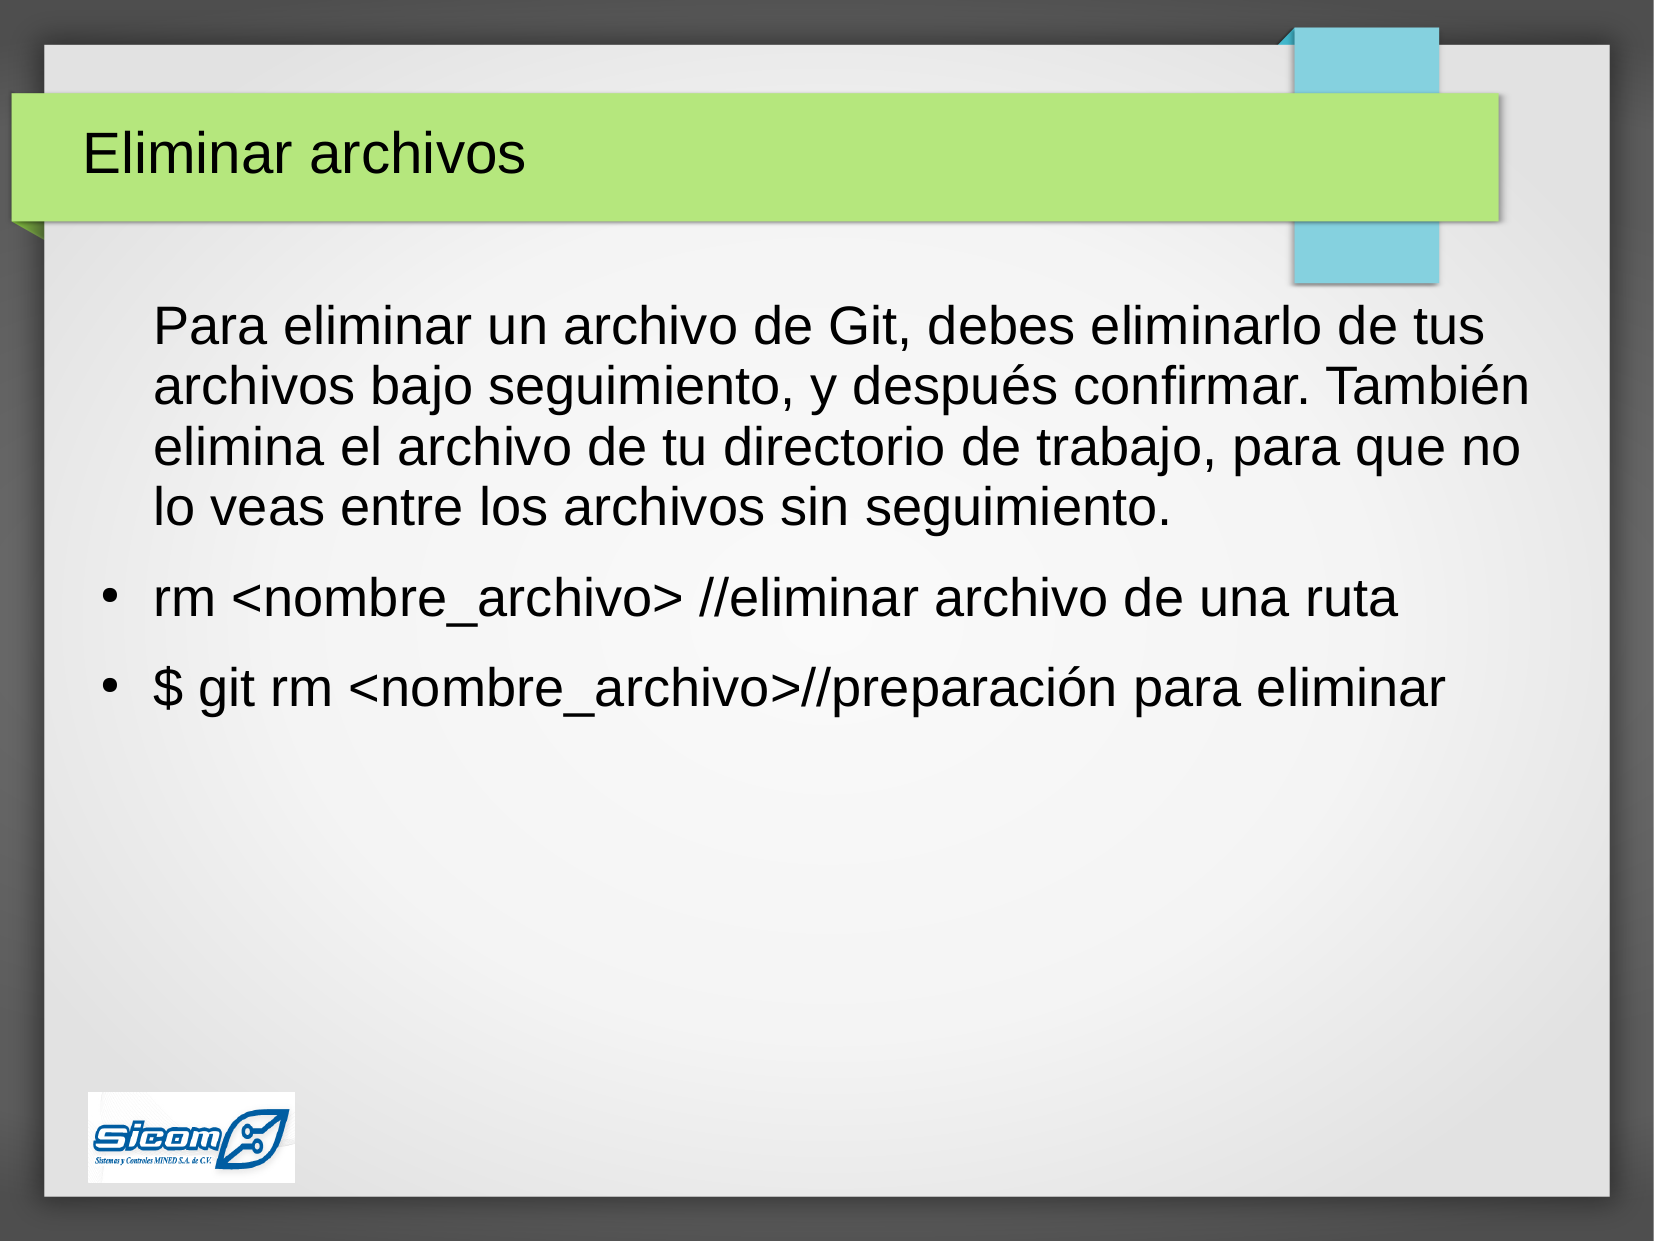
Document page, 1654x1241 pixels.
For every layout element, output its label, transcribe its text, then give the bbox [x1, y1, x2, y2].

title Eliminar archivos [82, 94, 1264, 213]
list Para eliminar un archivo de Git, debes eliminarlo de tus archivos bajo seguimiento, y después confirmar. También elimina el archivo de tu directorio de trabajo, para que no lo veas entre los archivos sin seguimiento. rm <nombre_archivo> //eliminar archivo de una ruta $ git rm <nombre_archivo>//preparación para eliminar [82, 295, 1571, 1015]
picture [0, 0, 1654, 1241]
